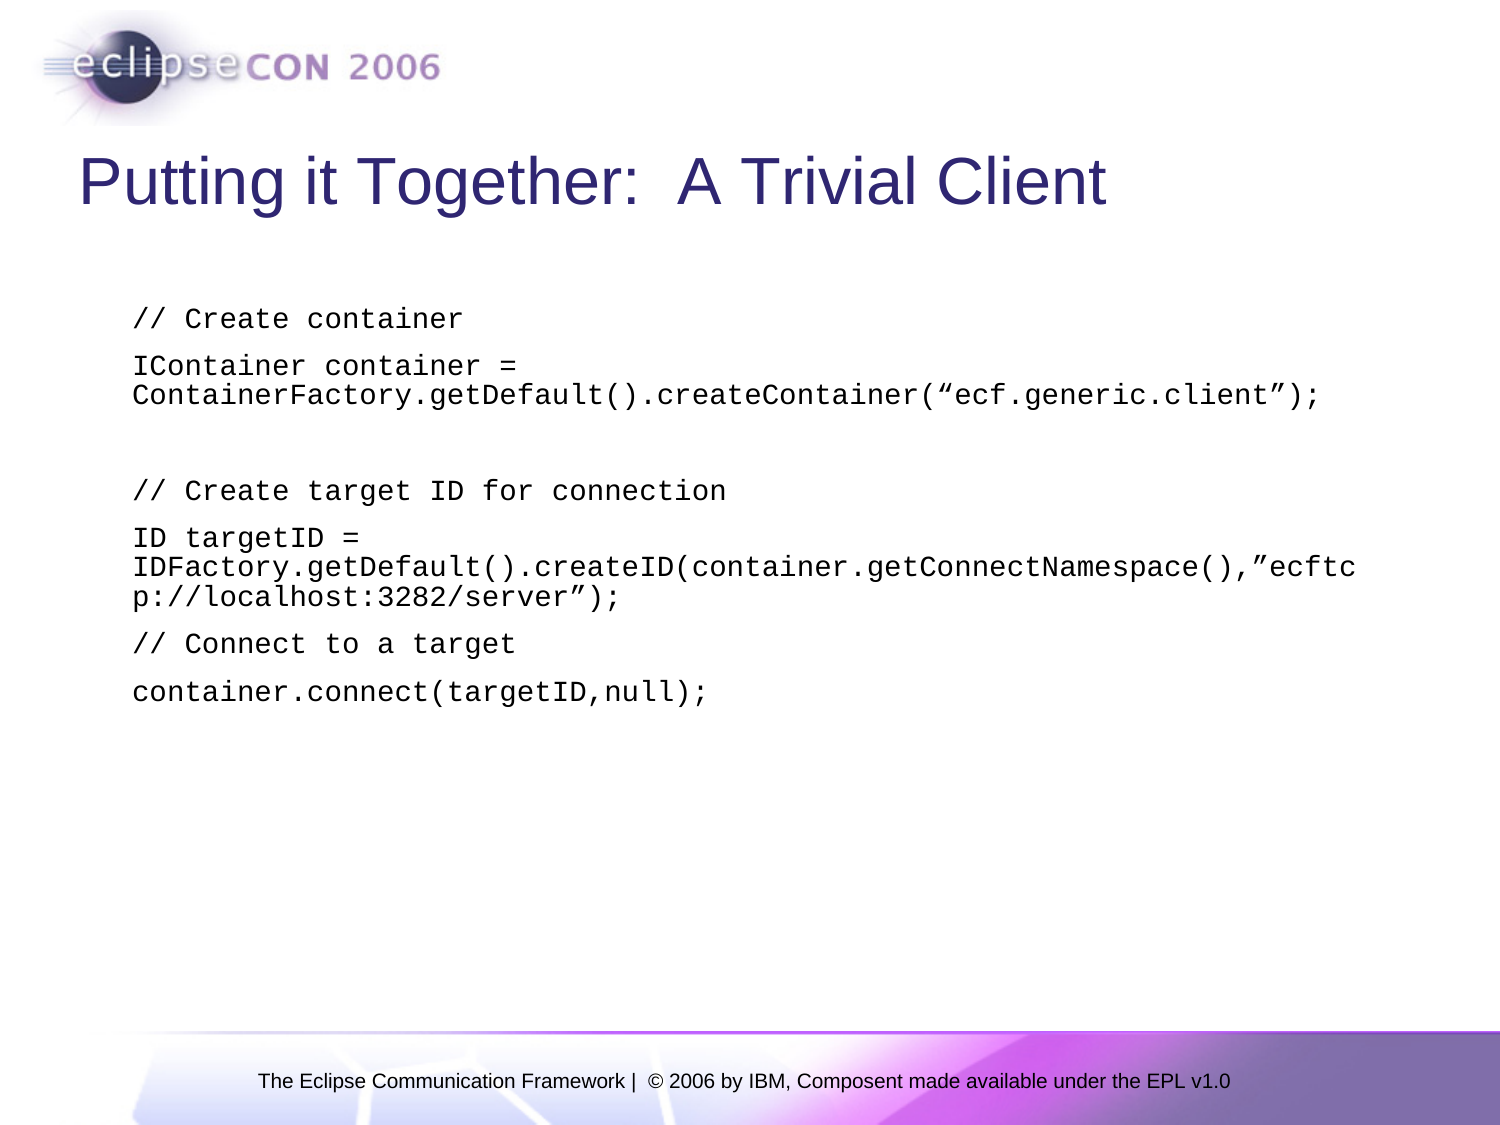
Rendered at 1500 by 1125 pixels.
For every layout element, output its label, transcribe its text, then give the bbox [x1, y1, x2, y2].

title Putting it Together: A Trivial Client [78, 148, 1432, 224]
text_box // Create container IContainer container = ContainerFactory.getDefault().createContainer(“ecf.generic.client”); // Create target ID for connection ID targetID = IDFactory.getDefault().createID(container.getConnectNamespace(),”ecftcp://localhost:3282/server”); // Connect to a target container.connect(targetID,null); [117, 297, 1377, 715]
picture [31, 10, 1040, 126]
picture [0, 1031, 1500, 1125]
